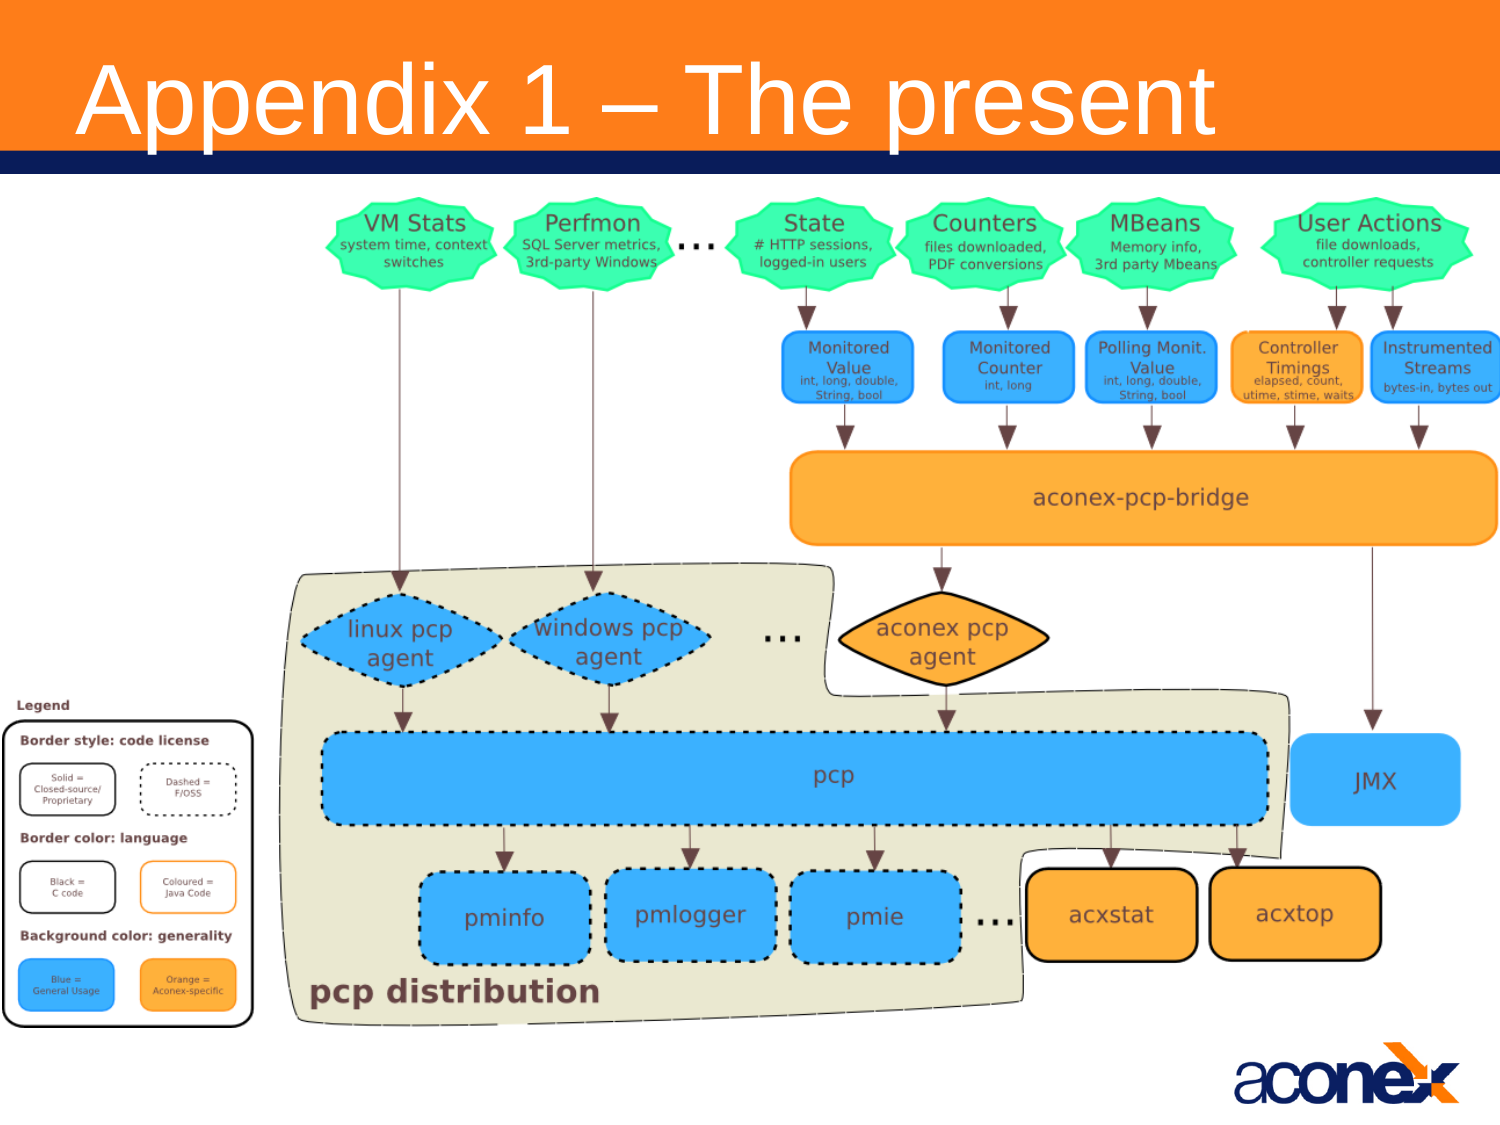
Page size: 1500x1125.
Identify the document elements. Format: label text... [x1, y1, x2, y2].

title Appendix 1 – The present [75, 23, 1426, 176]
picture [2, 197, 1500, 1028]
picture [1234, 1042, 1460, 1104]
